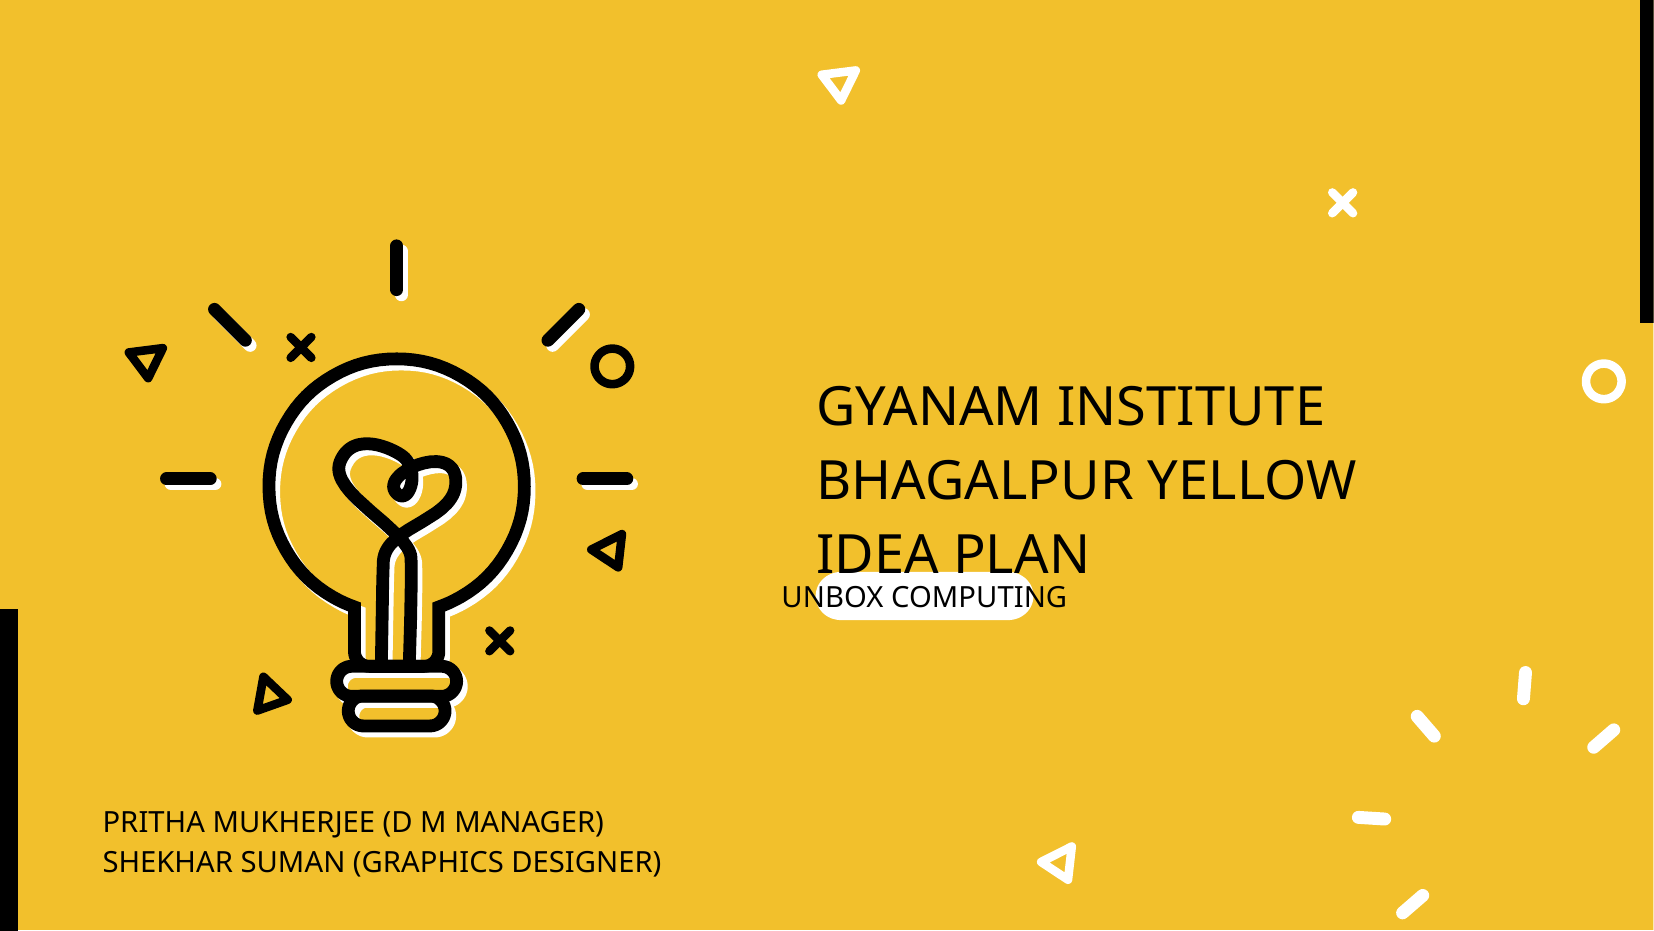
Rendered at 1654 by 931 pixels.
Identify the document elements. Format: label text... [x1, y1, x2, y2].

text_box UNBOX COMPUTING [815, 574, 1034, 621]
title GYANAM INSTITUTE BHAGALPUR YELLOW IDEA PLAN [816, 384, 1454, 574]
text_box PRITHA MUKHERJEE (D M MANAGER) SHEKHAR SUMAN (GRAPHICS DESIGNER) [102, 800, 763, 881]
